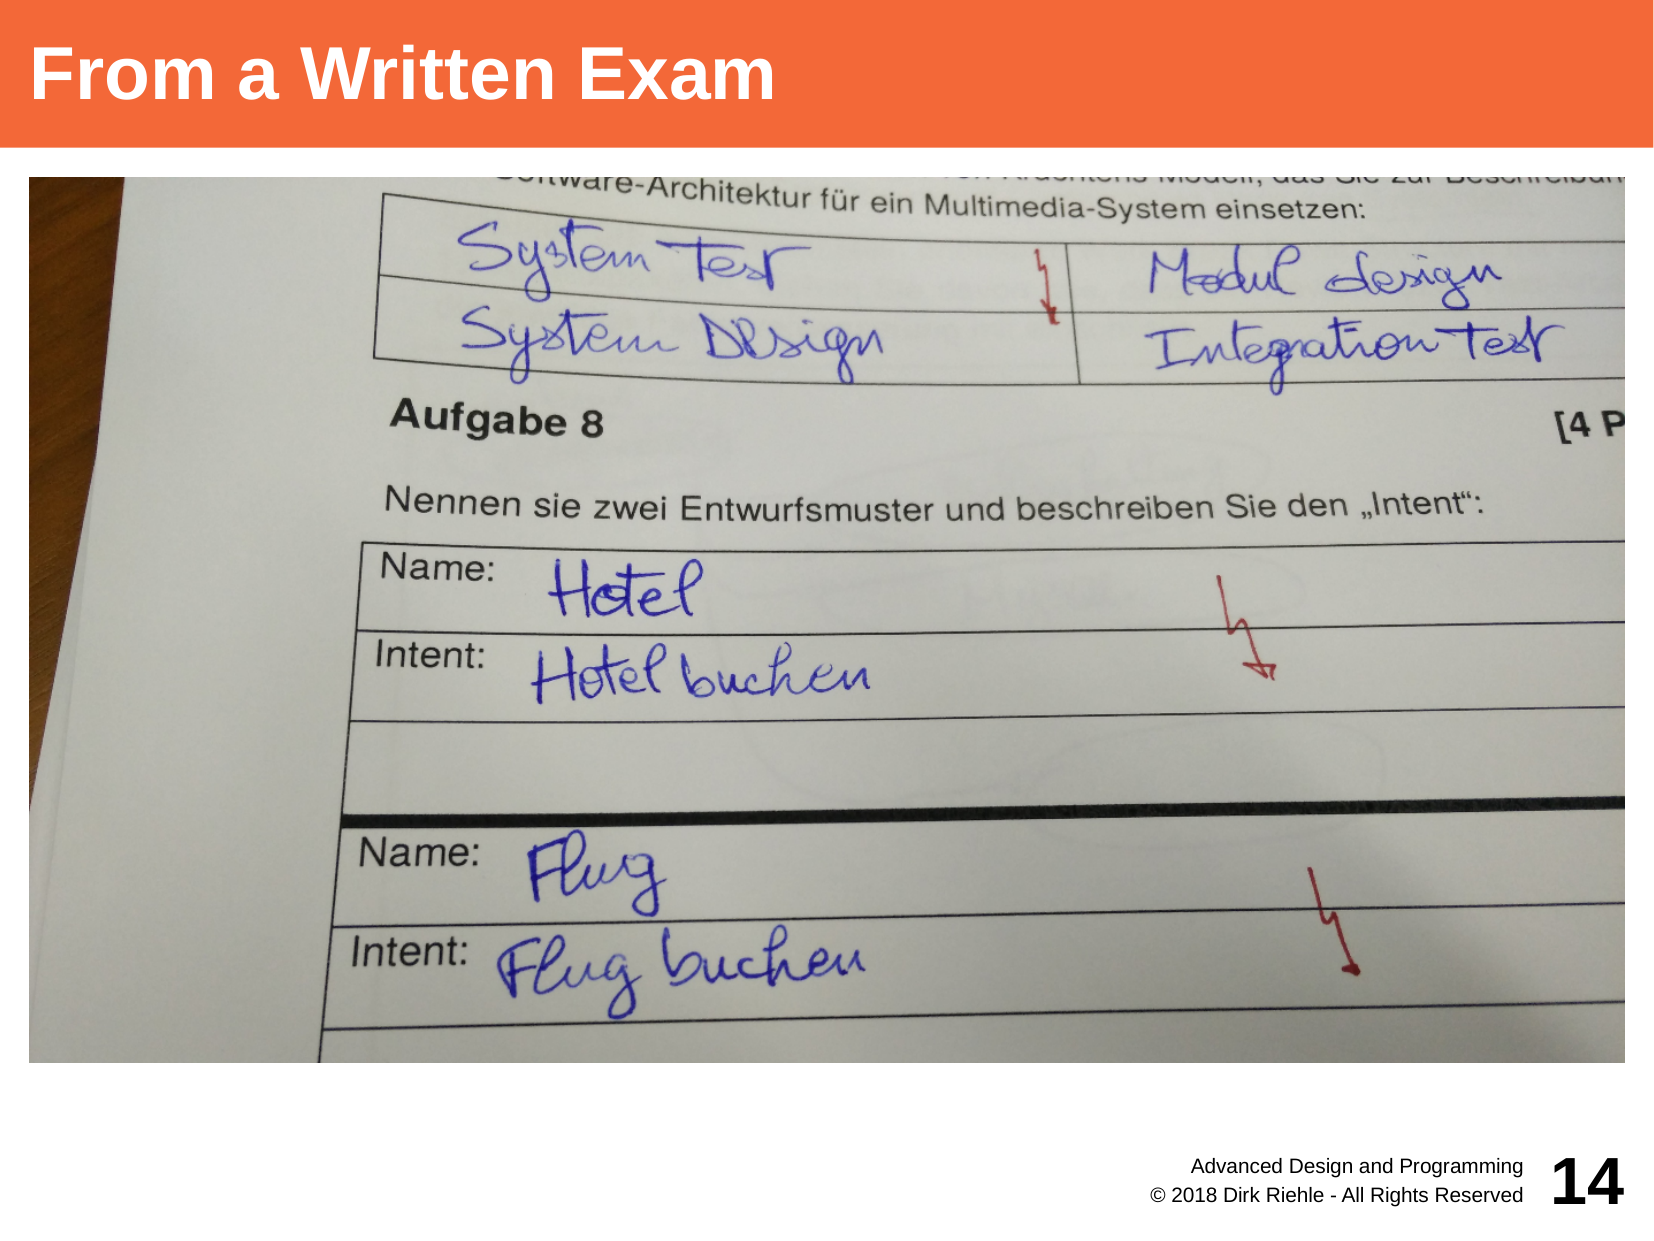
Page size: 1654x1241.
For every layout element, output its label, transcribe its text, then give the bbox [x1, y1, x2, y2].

picture [29, 177, 1625, 1063]
title From a Written Exam [0, 0, 1654, 148]
